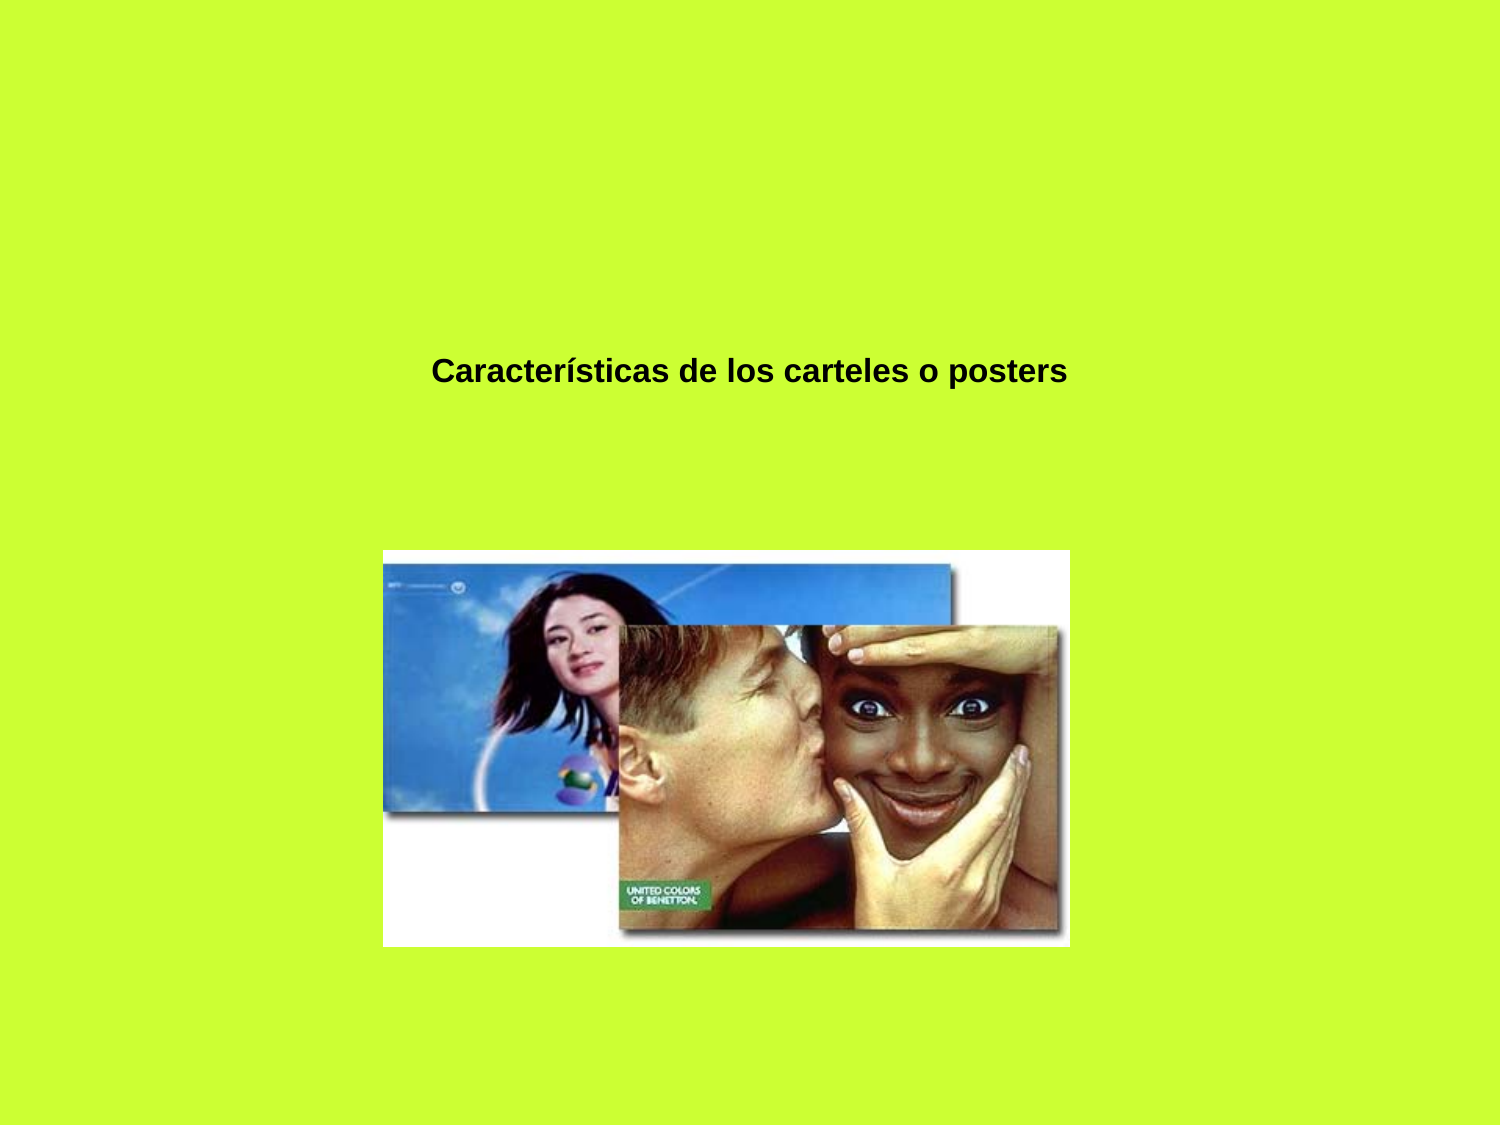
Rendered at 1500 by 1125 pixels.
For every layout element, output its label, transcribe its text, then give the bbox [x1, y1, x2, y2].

text_box Características de los carteles o posters [0, 341, 1500, 774]
picture [383, 550, 1070, 947]
